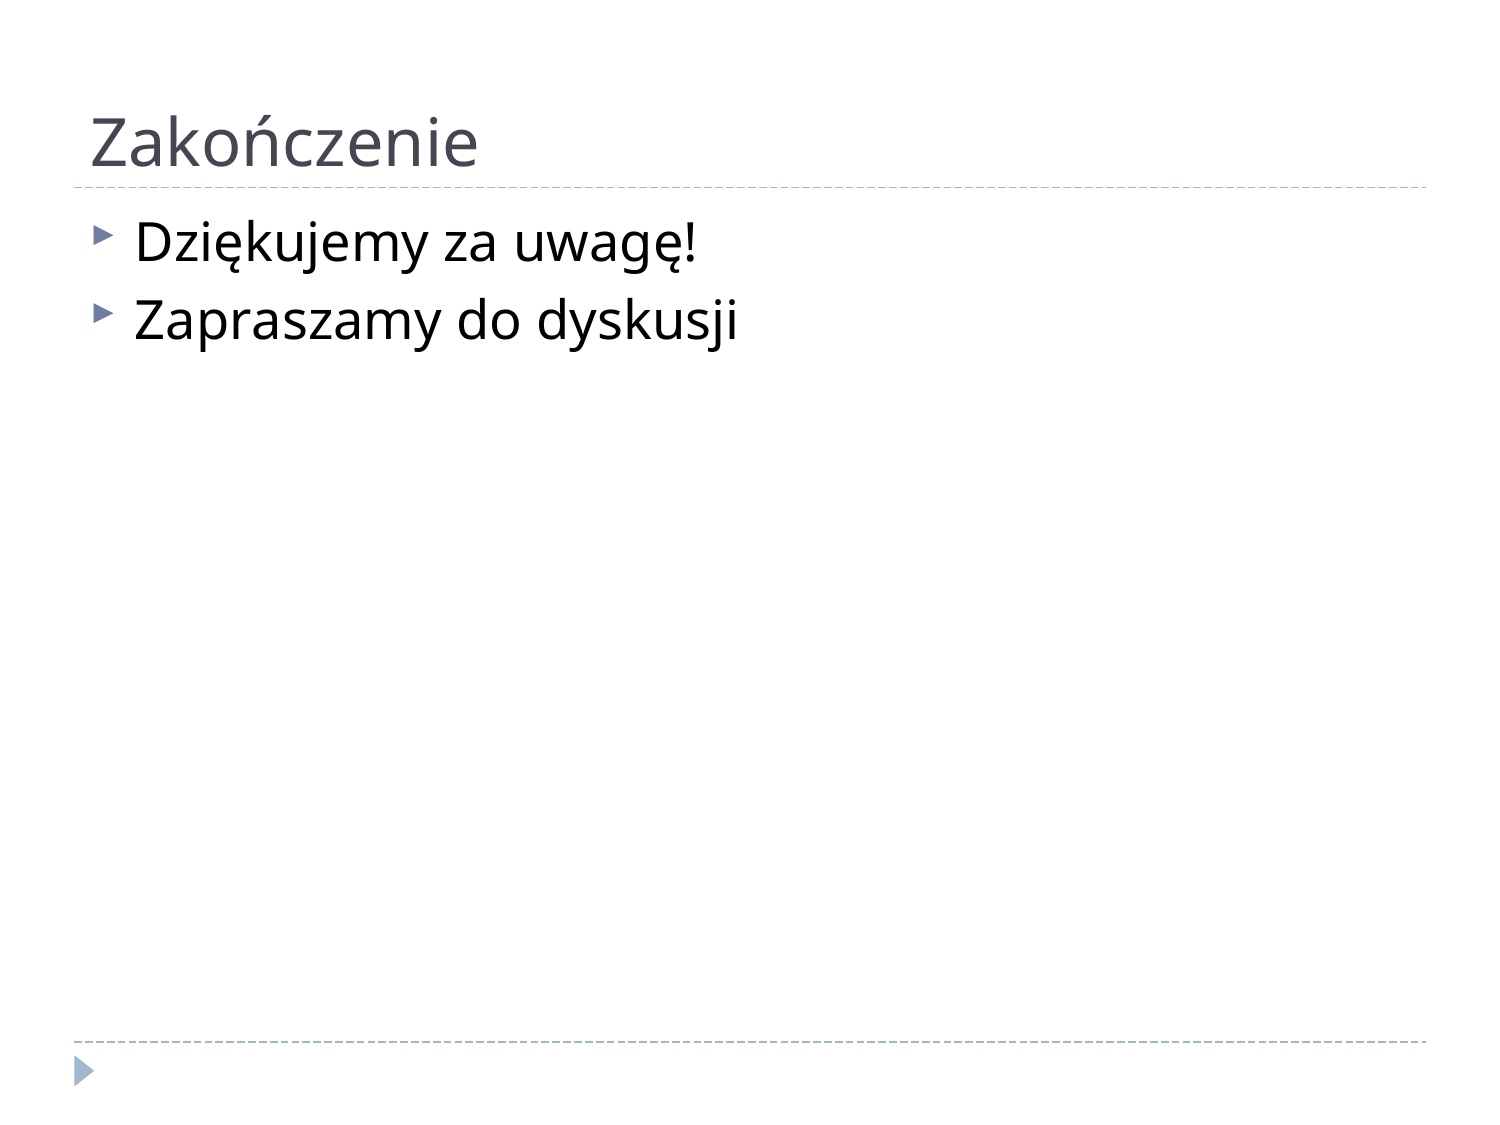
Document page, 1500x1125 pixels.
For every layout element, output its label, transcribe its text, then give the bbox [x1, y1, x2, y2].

title Zakończenie [75, 24, 1426, 188]
list Dziękujemy za uwagę! Zapraszamy do dyskusji [75, 200, 1426, 1010]
